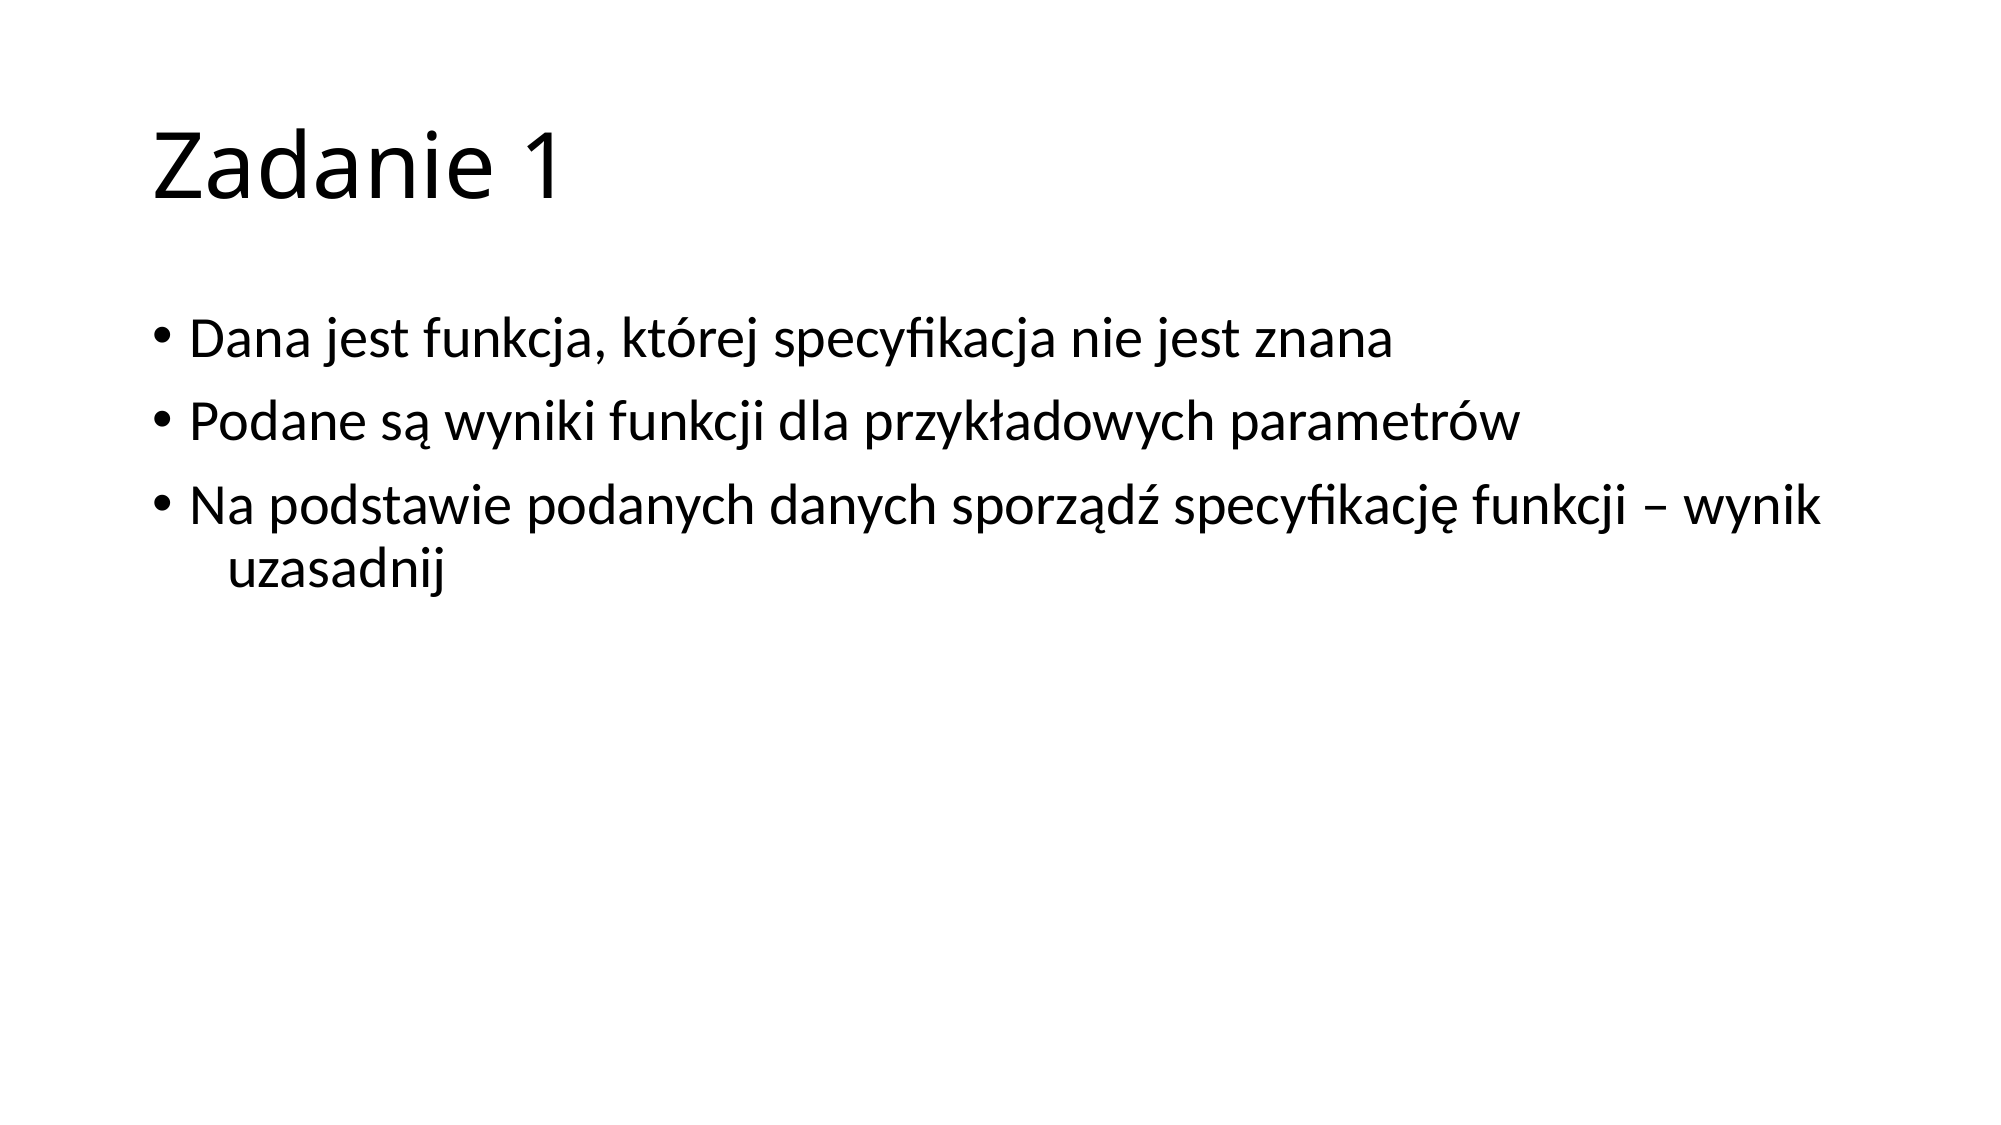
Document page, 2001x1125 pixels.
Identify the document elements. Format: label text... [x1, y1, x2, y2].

list Dana jest funkcja, której specyfikacja nie jest znana Podane są wyniki funkcji dla przykładowych parametrów Na podstawie podanych danych sporządź specyfikację funkcji – wynik uzasadnij [137, 299, 1863, 1014]
title Zadanie 1 [137, 59, 1863, 278]
